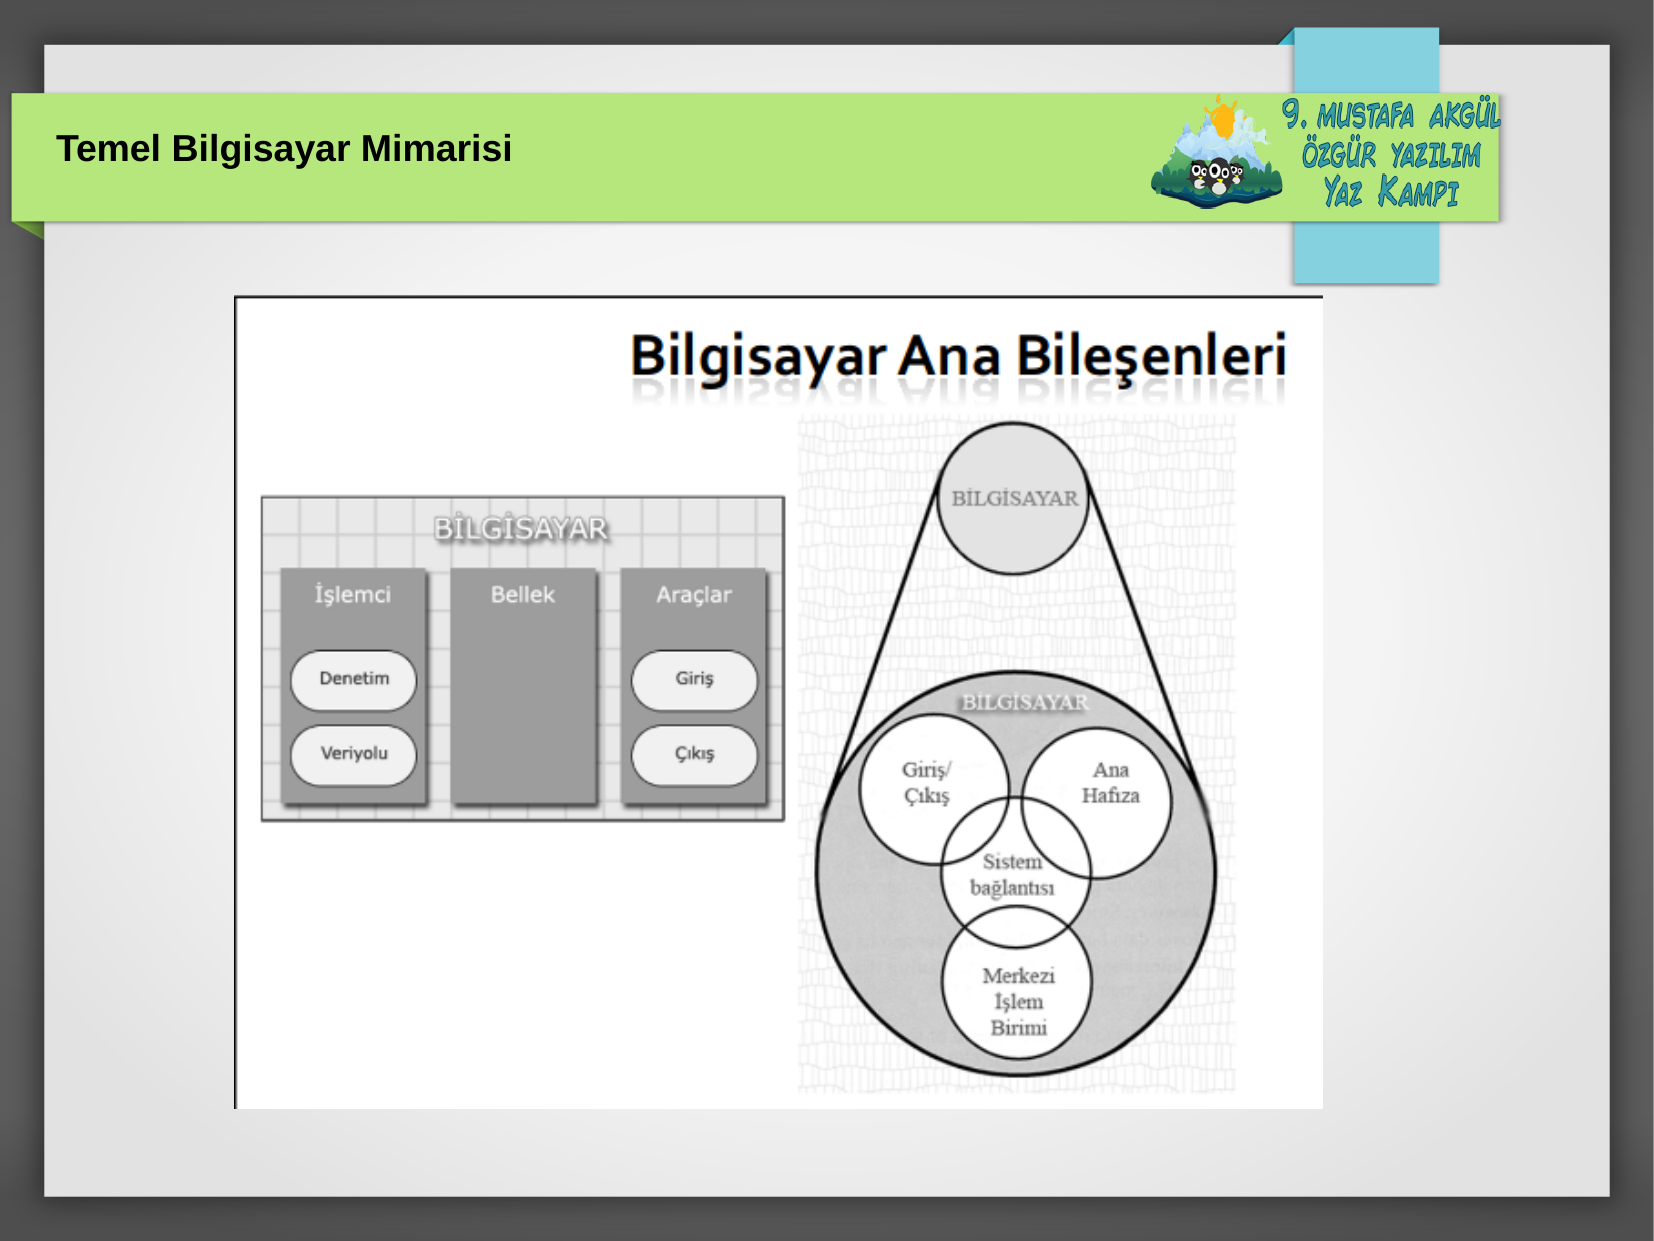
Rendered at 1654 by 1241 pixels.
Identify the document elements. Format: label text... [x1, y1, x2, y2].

picture [0, 0, 1654, 1241]
text_box Temel Bilgisayar Mimarisi [41, 120, 1134, 220]
